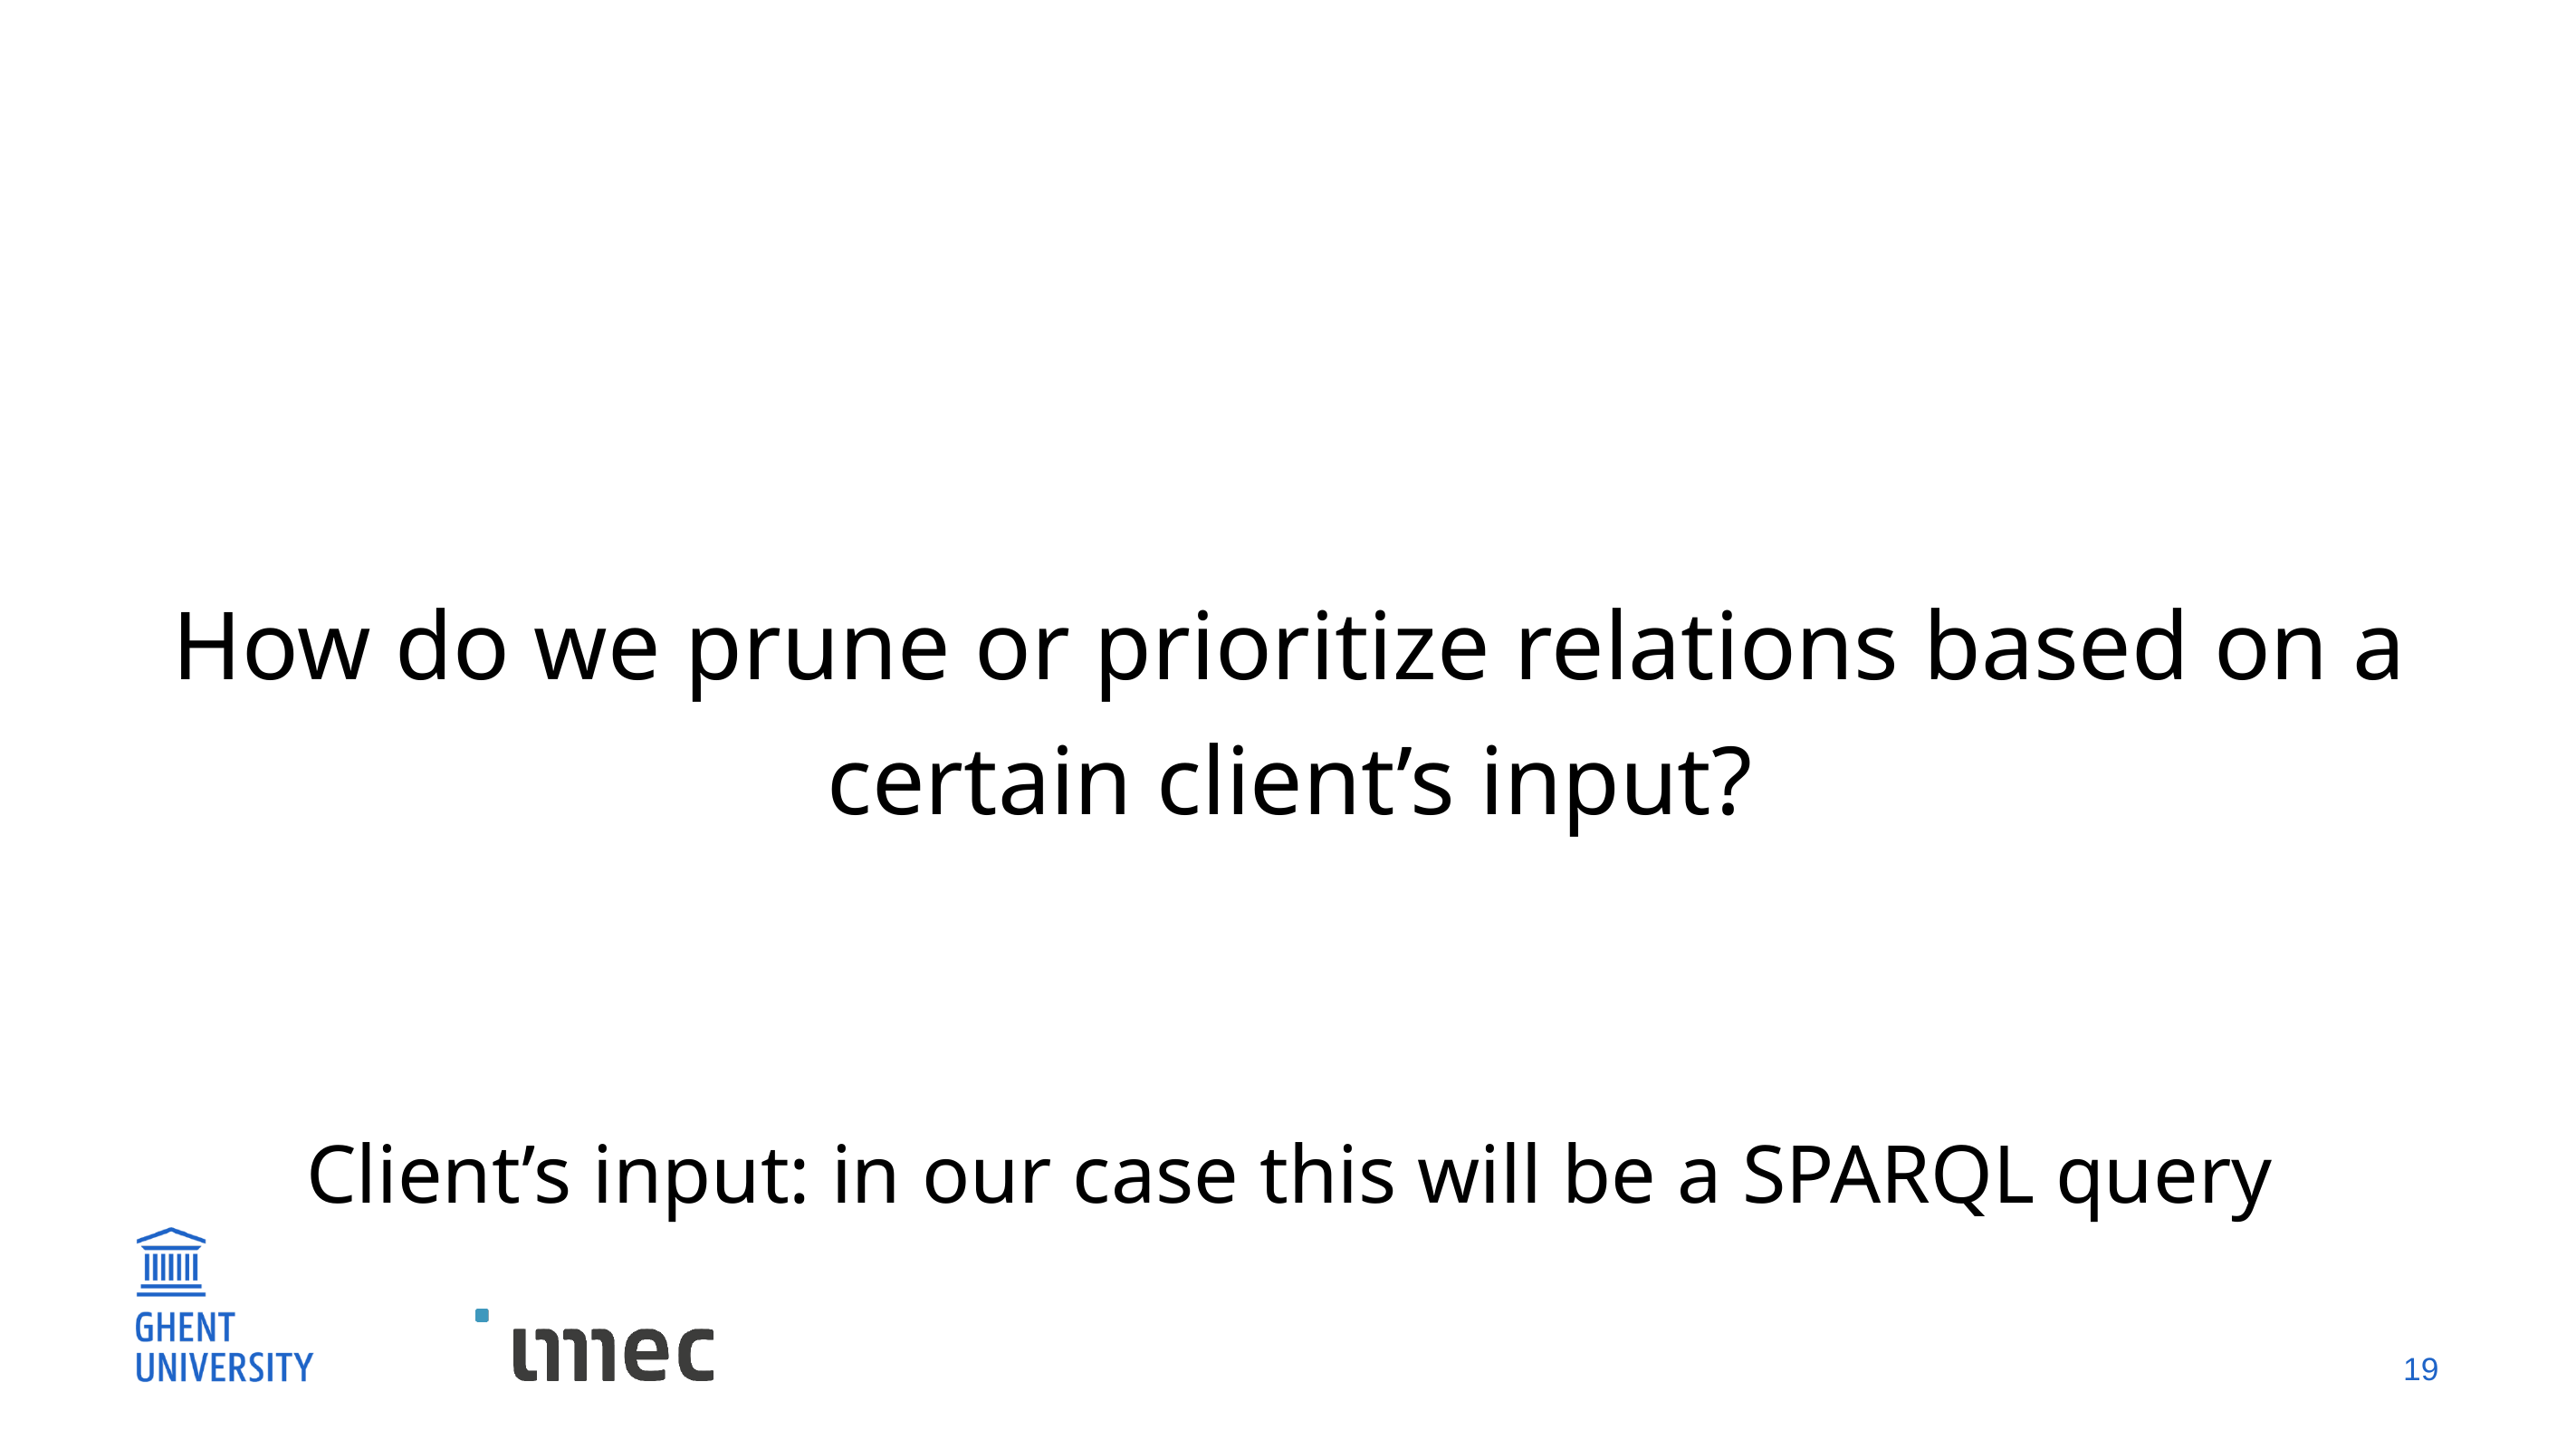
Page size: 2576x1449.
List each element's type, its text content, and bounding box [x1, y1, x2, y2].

list How do we prune or prioritize relations based on a certain client’s input? Client’s input: in our case this will be a SPARQL query [124, 556, 2456, 1229]
picture [475, 1309, 713, 1381]
picture [68, 1175, 411, 1449]
slide_number <number> [2315, 1329, 2453, 1407]
